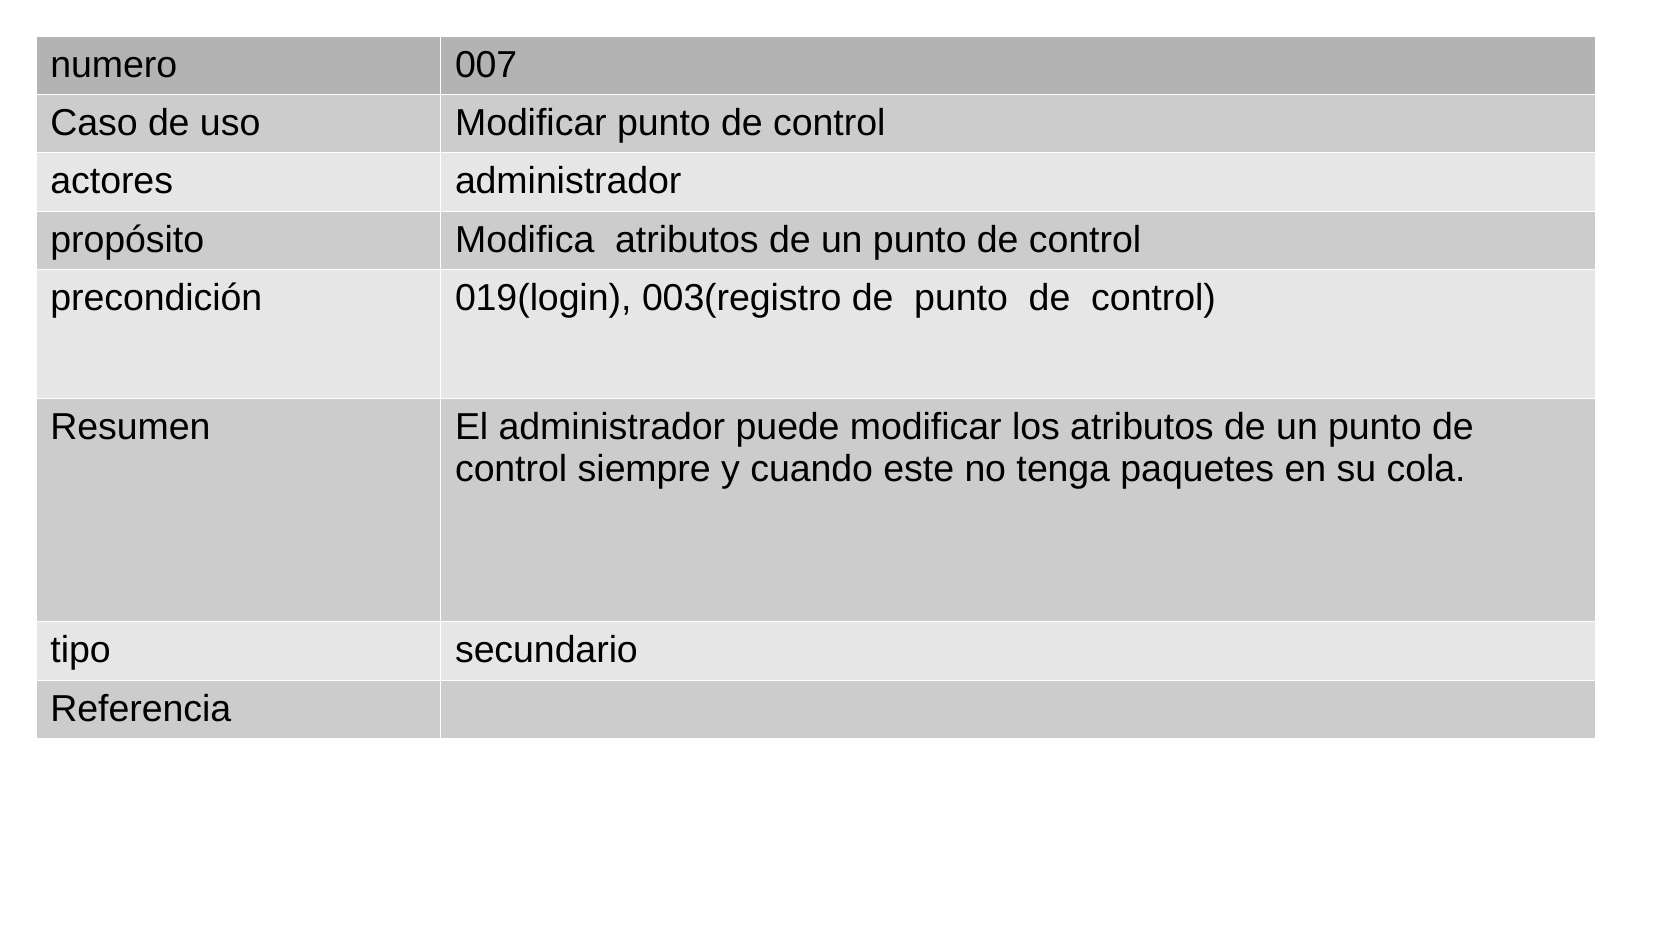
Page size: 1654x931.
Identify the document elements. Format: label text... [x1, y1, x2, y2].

table_header numero [37, 37, 440, 94]
table_cell Caso de uso [37, 95, 440, 152]
table_cell administrador [441, 153, 1595, 211]
table_cell propósito [37, 212, 440, 269]
table_cell secundario [441, 622, 1595, 680]
table_cell precondición [37, 270, 440, 398]
table_cell Resumen [37, 399, 440, 621]
table_cell tipo [37, 622, 440, 680]
table_cell Referencia [37, 681, 440, 738]
table_cell 019(login), 003(registro de punto de control) [441, 270, 1595, 398]
table_cell actores [37, 153, 440, 211]
table_header 007 [441, 37, 1595, 94]
table_cell Modificar punto de control [441, 95, 1595, 152]
table_cell El administrador puede modificar los atributos de un punto de control siempre y cuando este no tenga paquetes en su cola. [441, 399, 1595, 621]
table_cell Modifica atributos de un punto de control [441, 212, 1595, 269]
table_cell [441, 681, 1595, 738]
